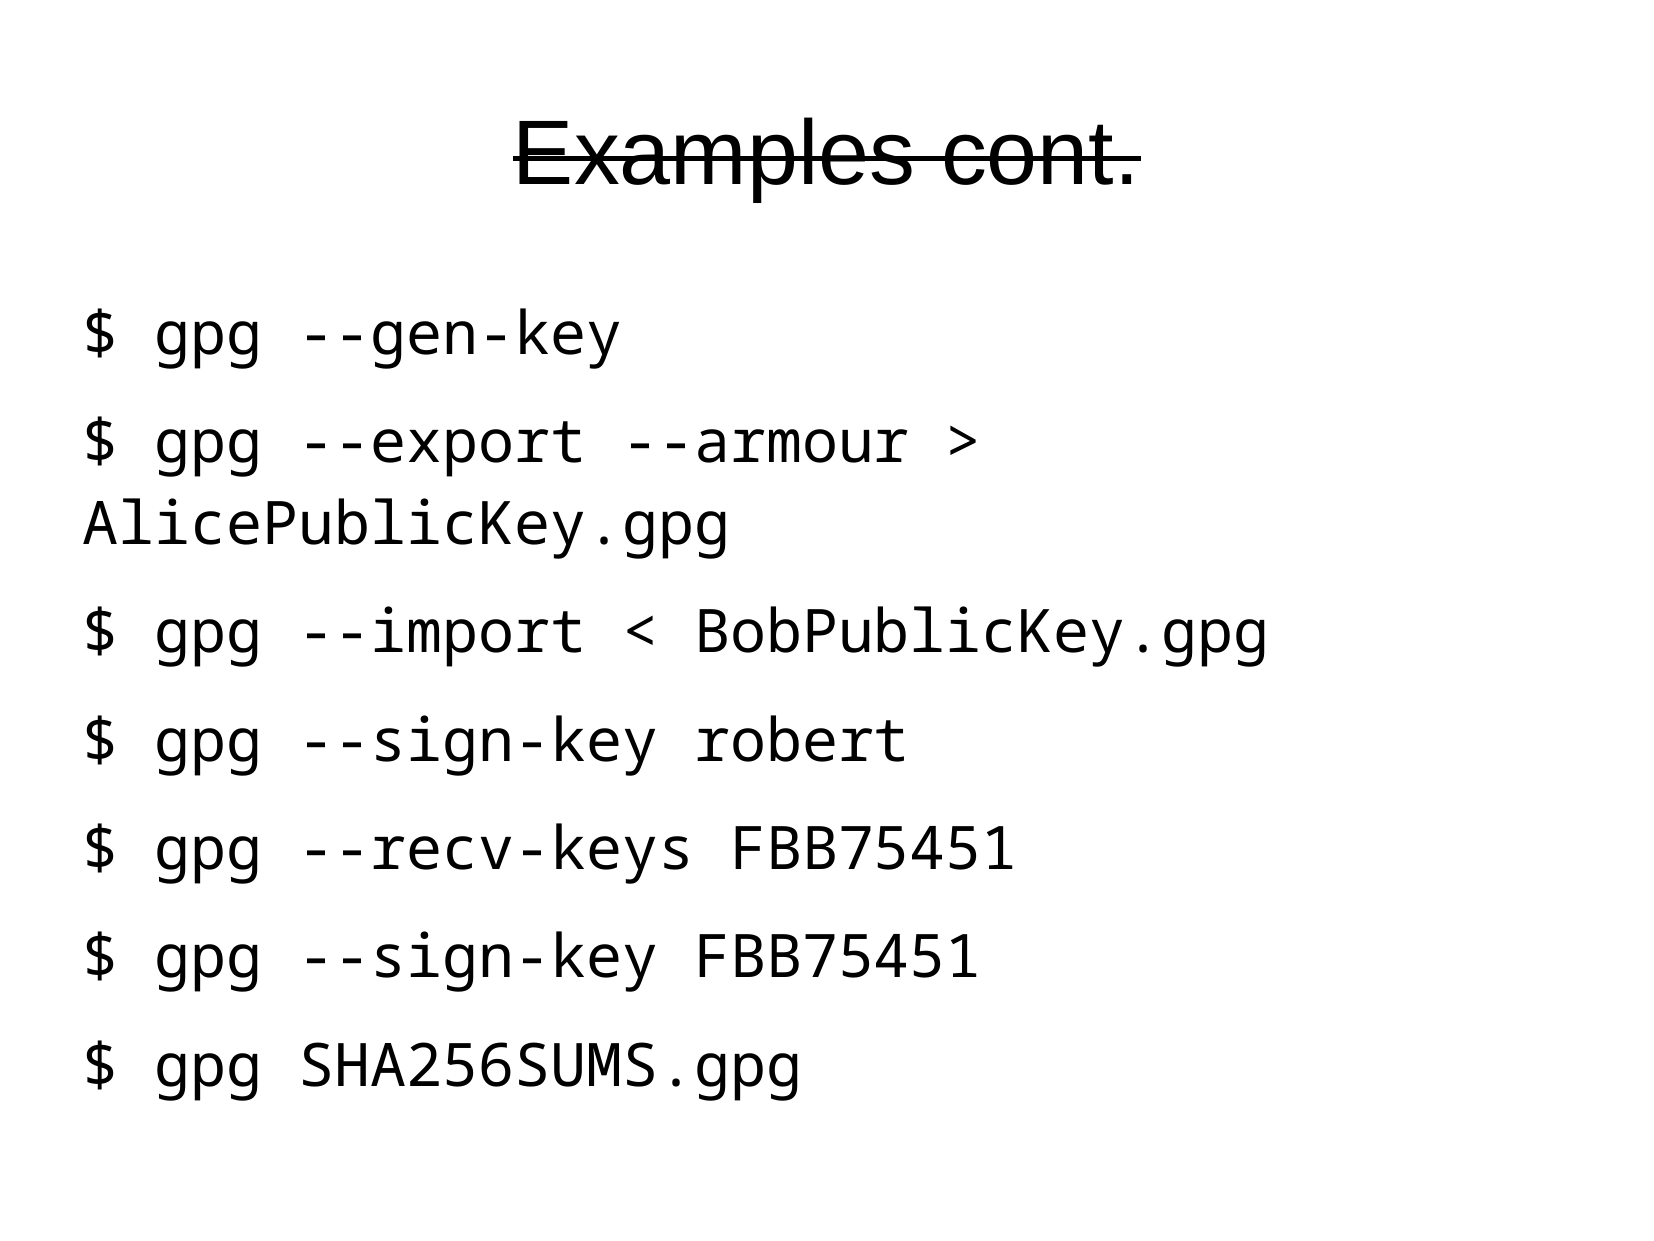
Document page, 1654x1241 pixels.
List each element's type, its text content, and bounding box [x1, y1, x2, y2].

list $ gpg --gen-key $ gpg --export --armour > AlicePublicKey.gpg $ gpg --import < BobPublicKey.gpg $ gpg --sign-key robert $ gpg --recv-keys FBB75451 $ gpg --sign-key FBB75451 $ gpg SHA256SUMS.gpg [82, 290, 1571, 1109]
title Examples cont. [82, 56, 1571, 250]
